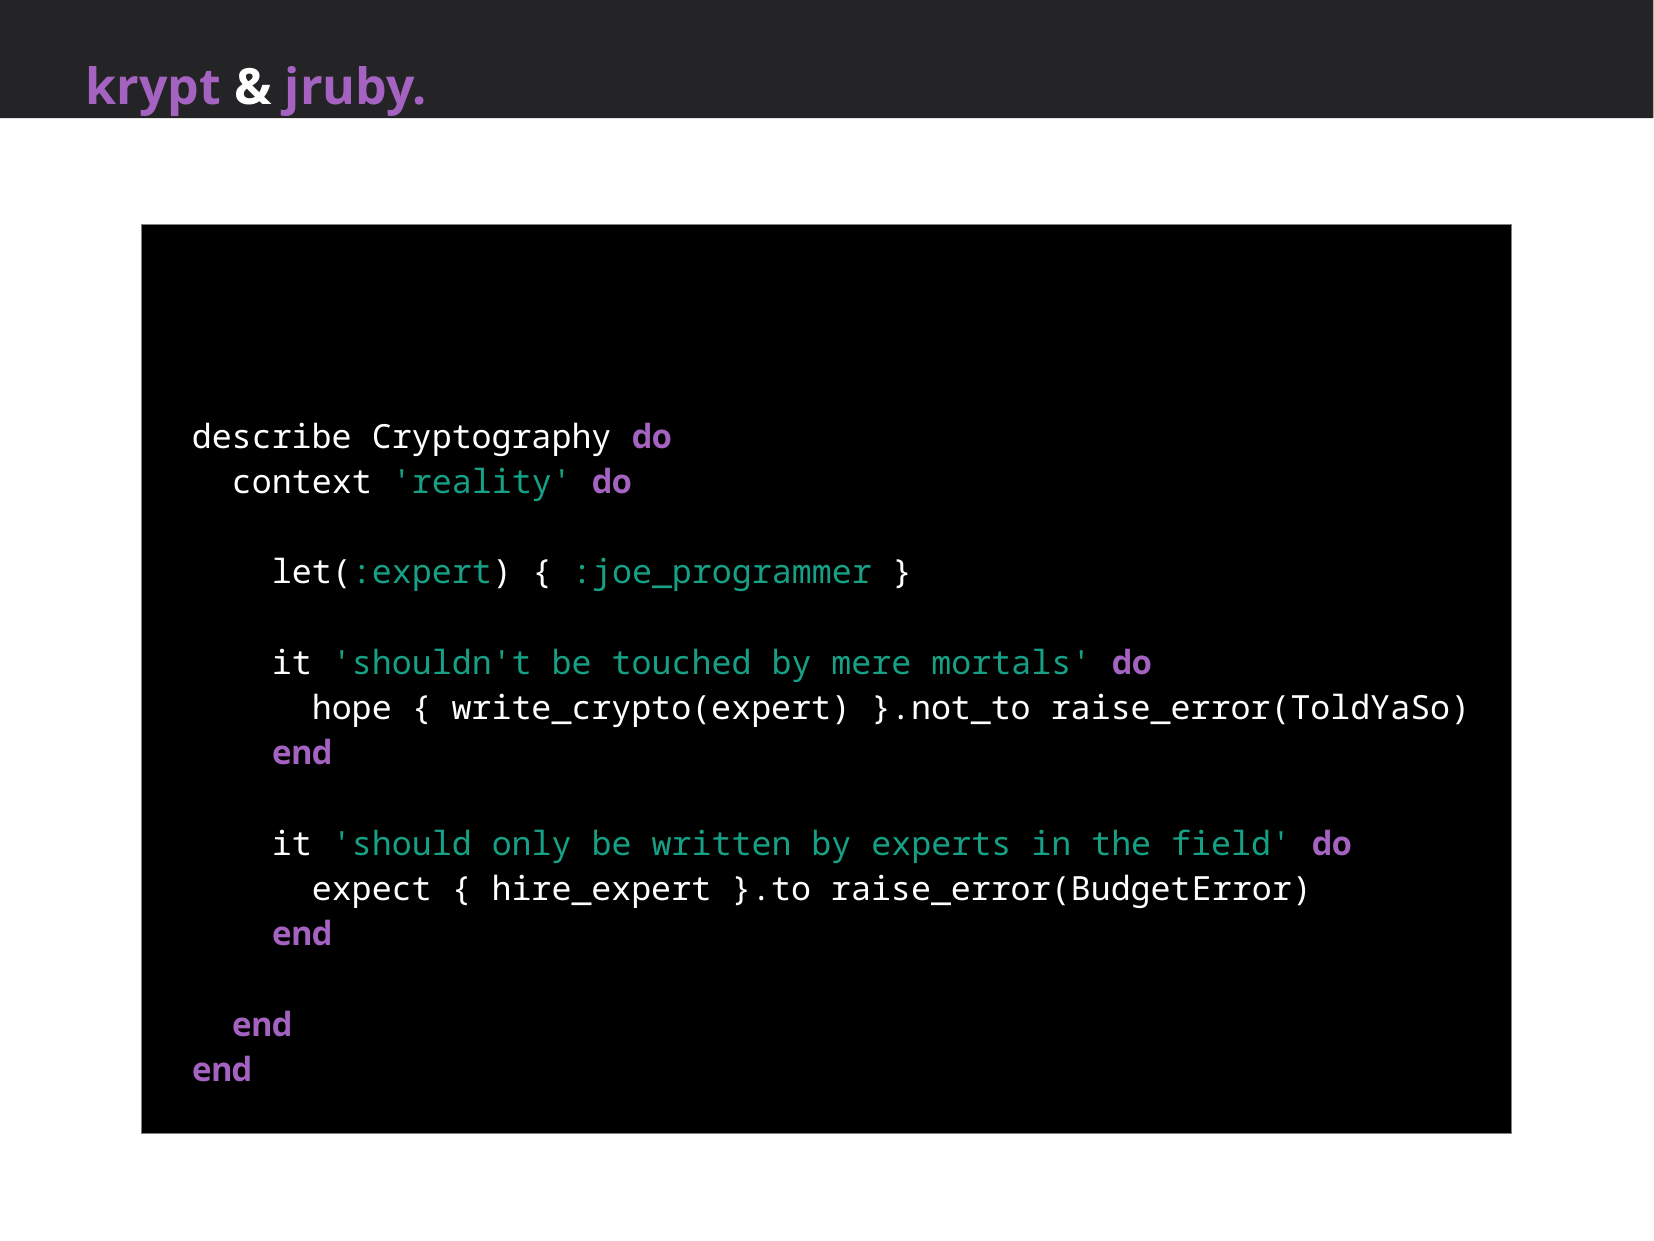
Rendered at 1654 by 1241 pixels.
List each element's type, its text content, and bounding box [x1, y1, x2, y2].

text_box [141, 224, 1512, 1134]
text_box describe Cryptography do context 'reality' do let(:expert) { :joe_programmer } it 'shouldn't be touched by mere mortals' do hope { write_crypto(expert) }.not_to raise_error(ToldYaSo) end it 'should only be written by experts in the field' do expect { hire_expert }.to raise_error(BudgetError) end end end [177, 224, 1512, 1087]
text_box krypt & jruby. [70, 43, 1359, 119]
text_box [0, 0, 1654, 119]
